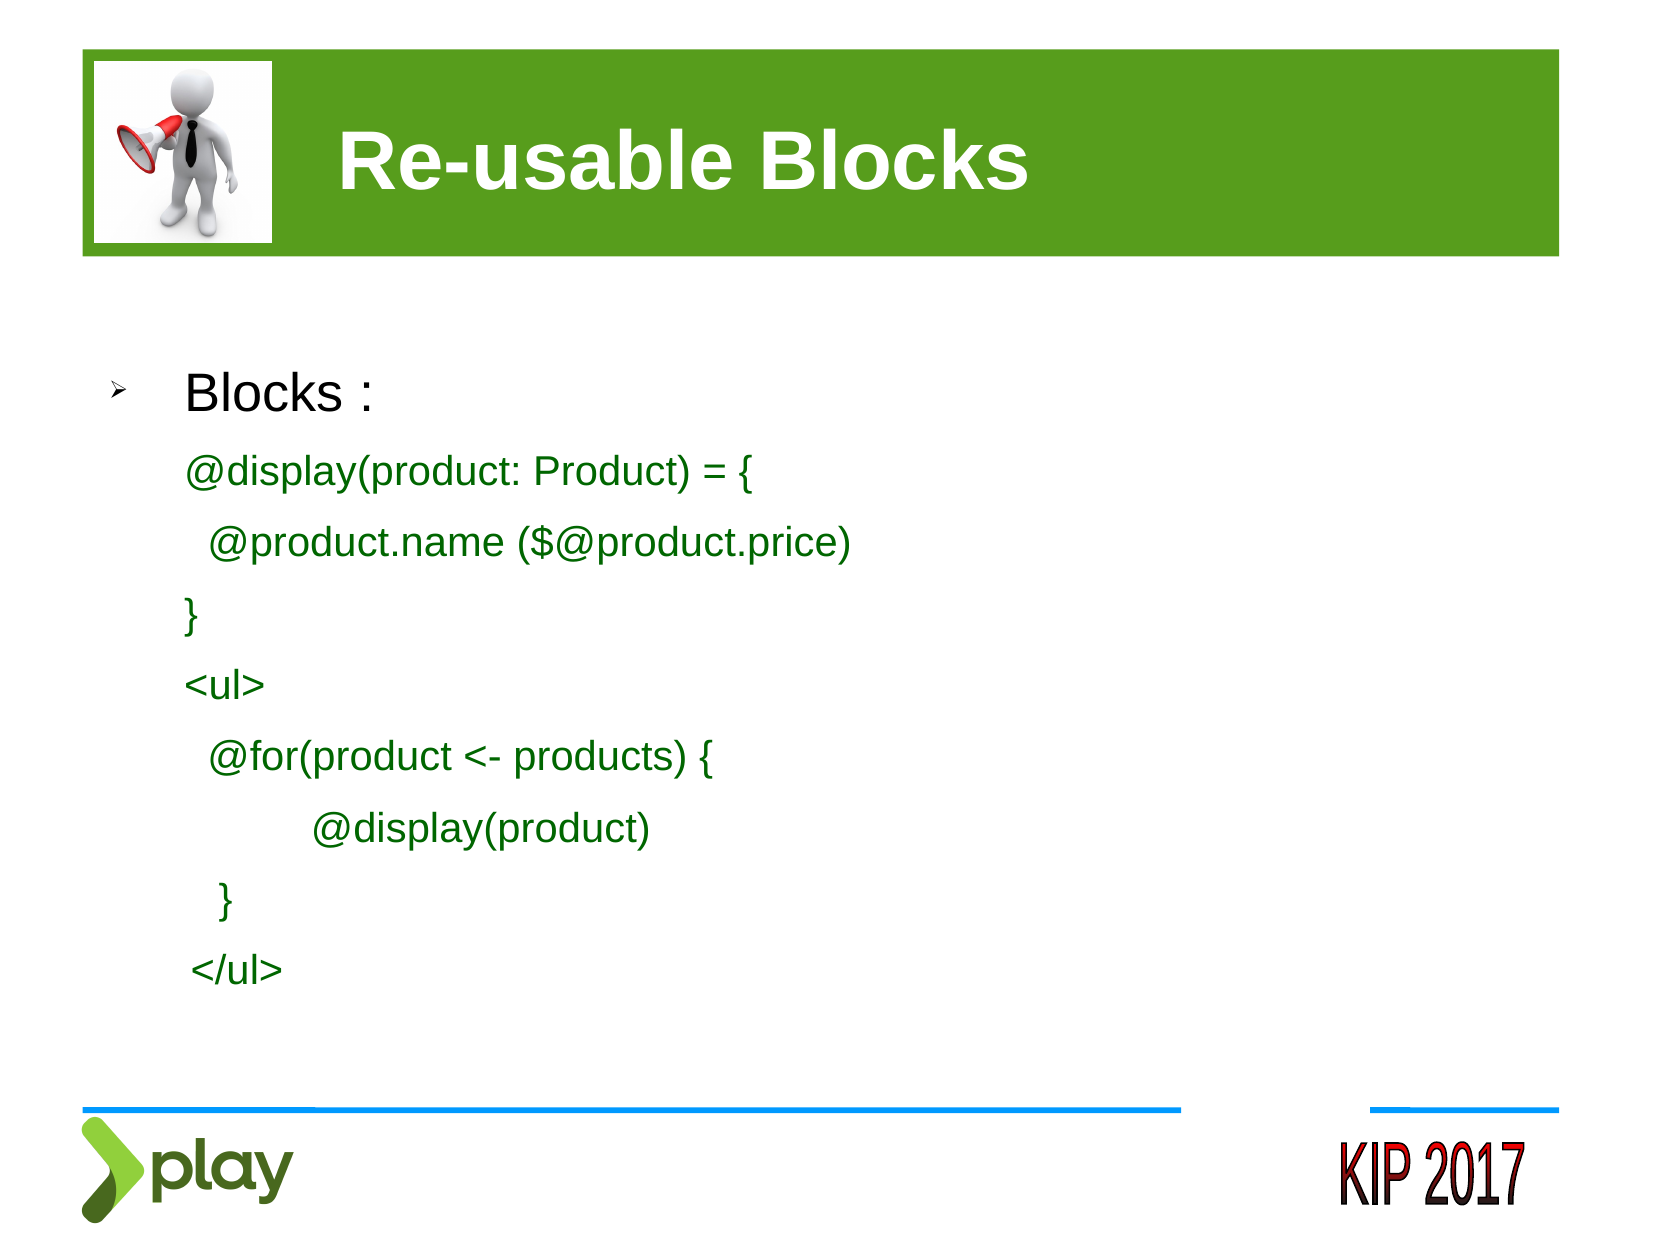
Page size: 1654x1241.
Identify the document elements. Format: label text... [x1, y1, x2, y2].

text_box Blocks : @display(product: Product) = { @product.name ($@product.price) } <ul> @for(product <- products) { @display(product) } </ul> [94, 295, 1571, 1061]
picture [94, 61, 272, 243]
picture [68, 1111, 302, 1229]
title Re-usable Blocks [82, 49, 1560, 257]
